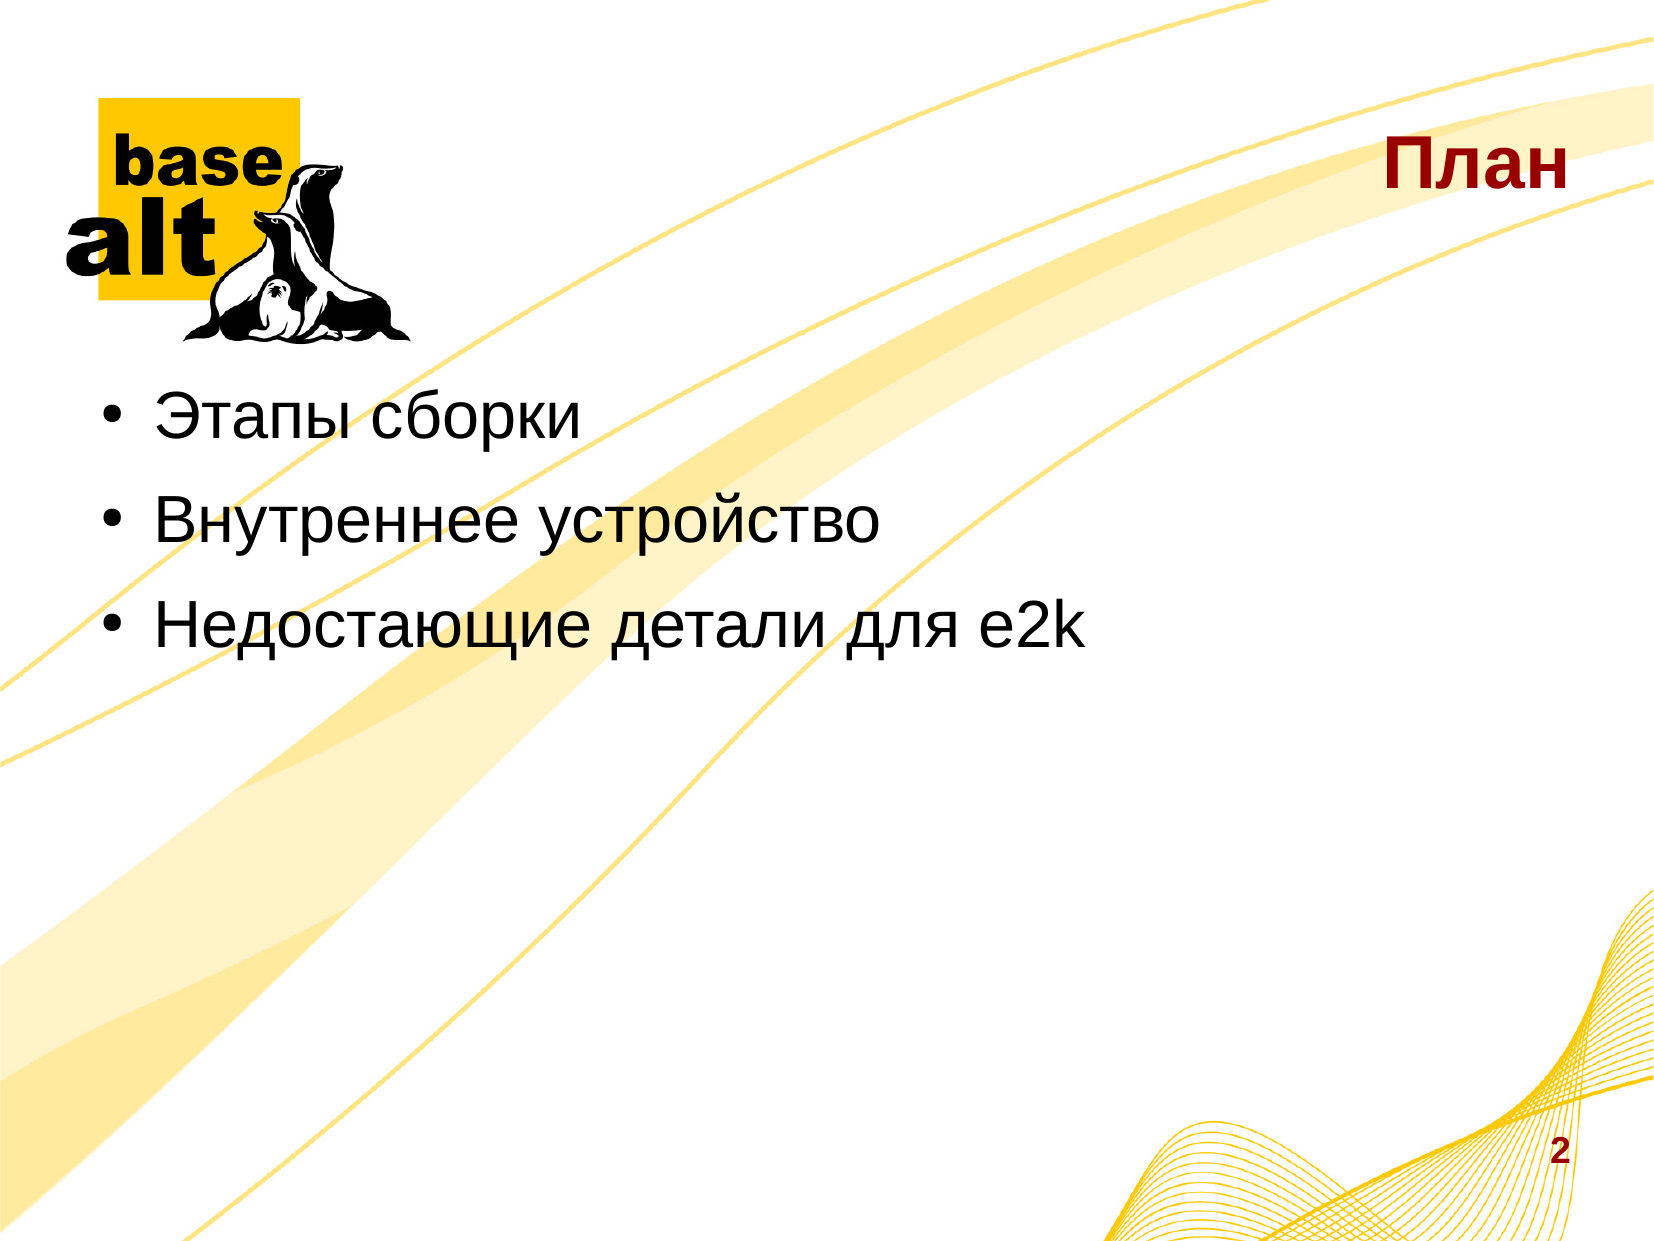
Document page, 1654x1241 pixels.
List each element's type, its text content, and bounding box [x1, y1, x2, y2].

title План [425, 59, 1571, 267]
picture [0, 0, 1654, 1241]
list Этапы сборки Внутреннее устройство Недостающие детали для e2k [82, 377, 1571, 1010]
